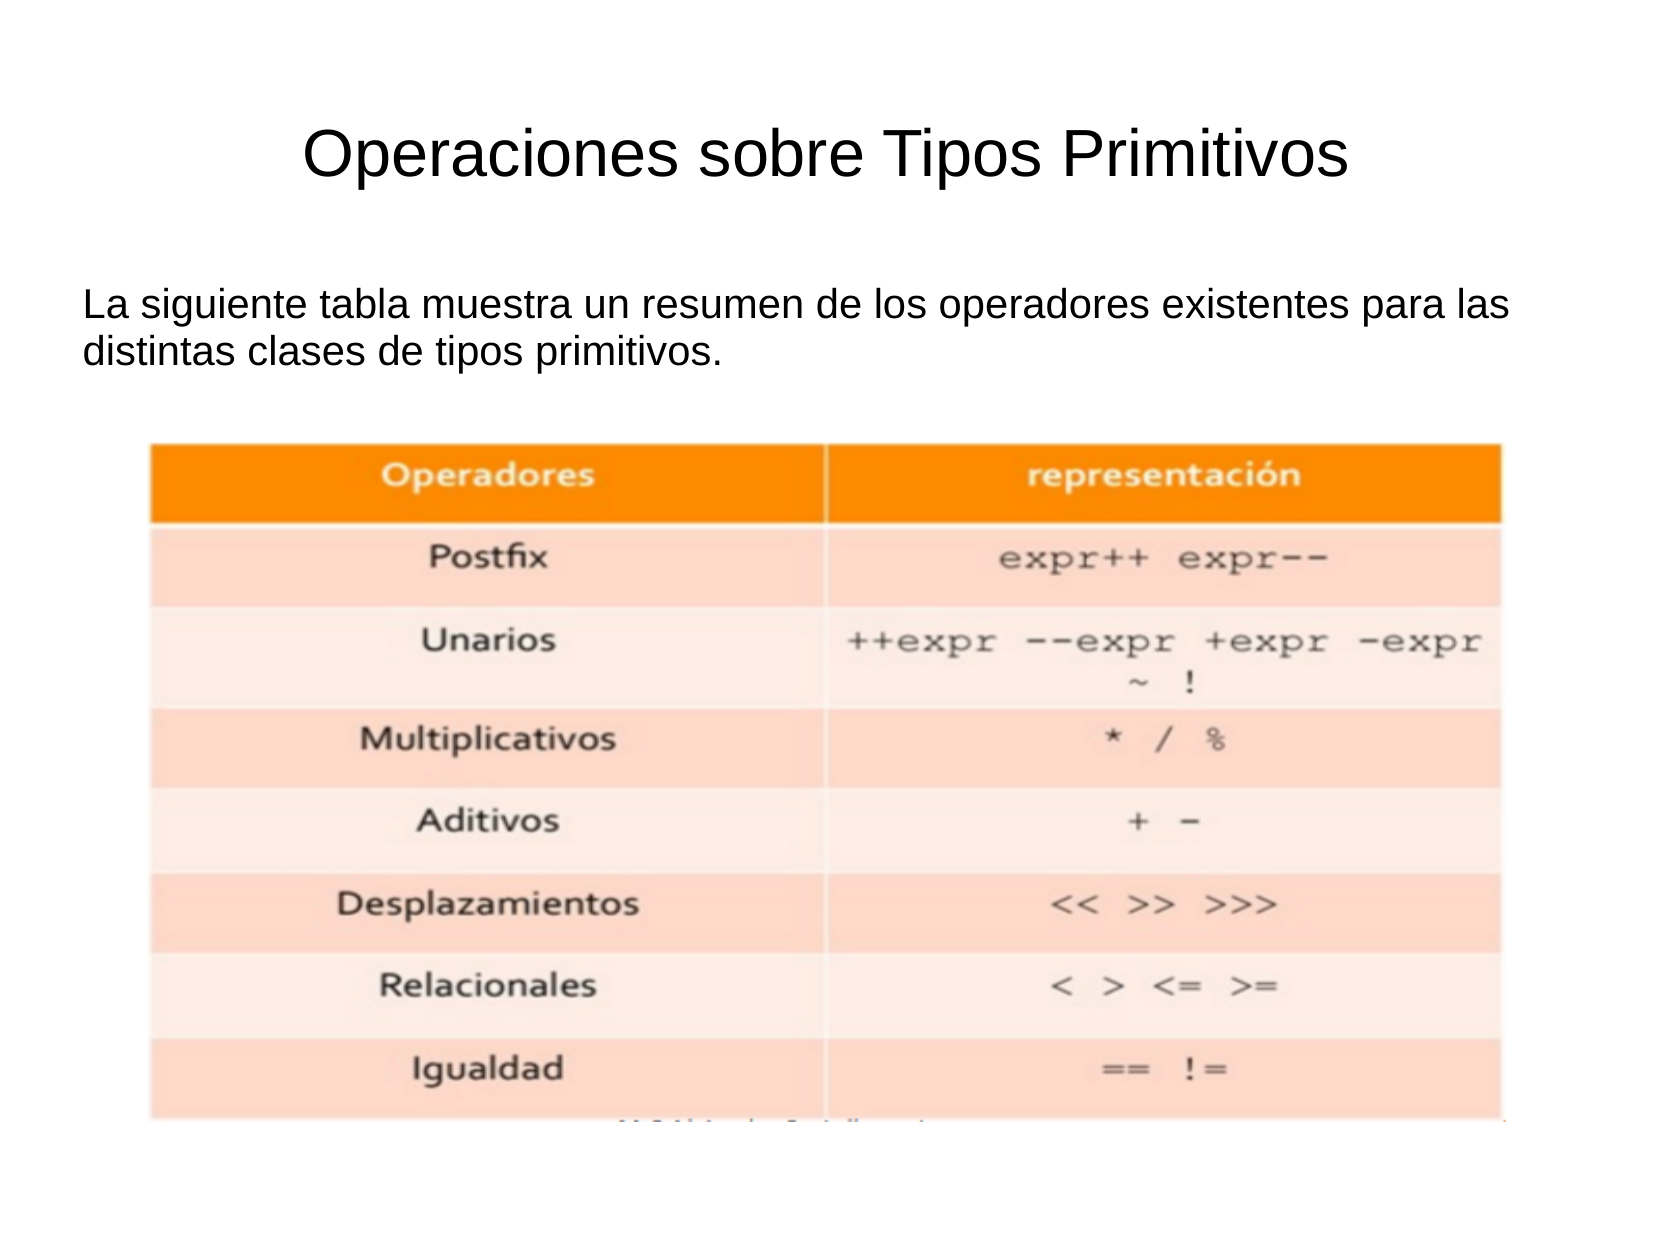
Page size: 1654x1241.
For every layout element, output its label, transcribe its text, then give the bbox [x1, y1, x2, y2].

subtitle La siguiente tabla muestra un resumen de los operadores existentes para las distintas clases de tipos primitivos. [82, 278, 1571, 1121]
title Operaciones sobre Tipos Primitivos [82, 49, 1571, 257]
picture [147, 442, 1506, 1123]
